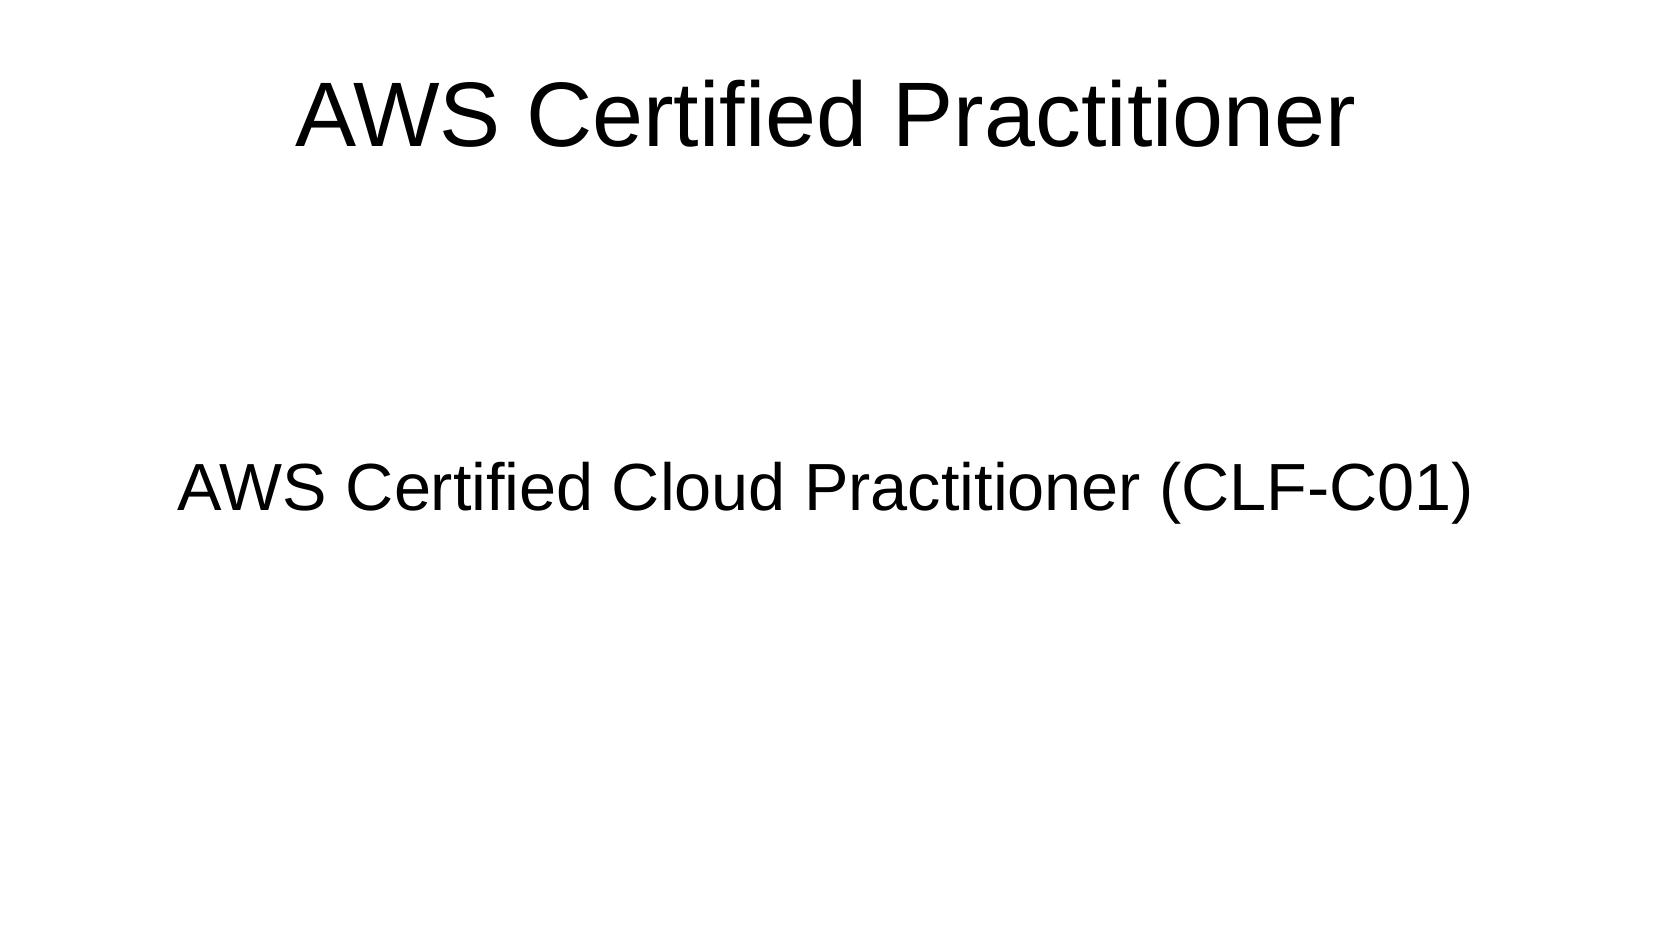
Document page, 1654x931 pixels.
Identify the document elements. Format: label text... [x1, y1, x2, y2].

title AWS Certified Practitioner [82, 37, 1571, 193]
subtitle AWS Certified Cloud Practitioner (CLF-C01) [82, 217, 1571, 758]
